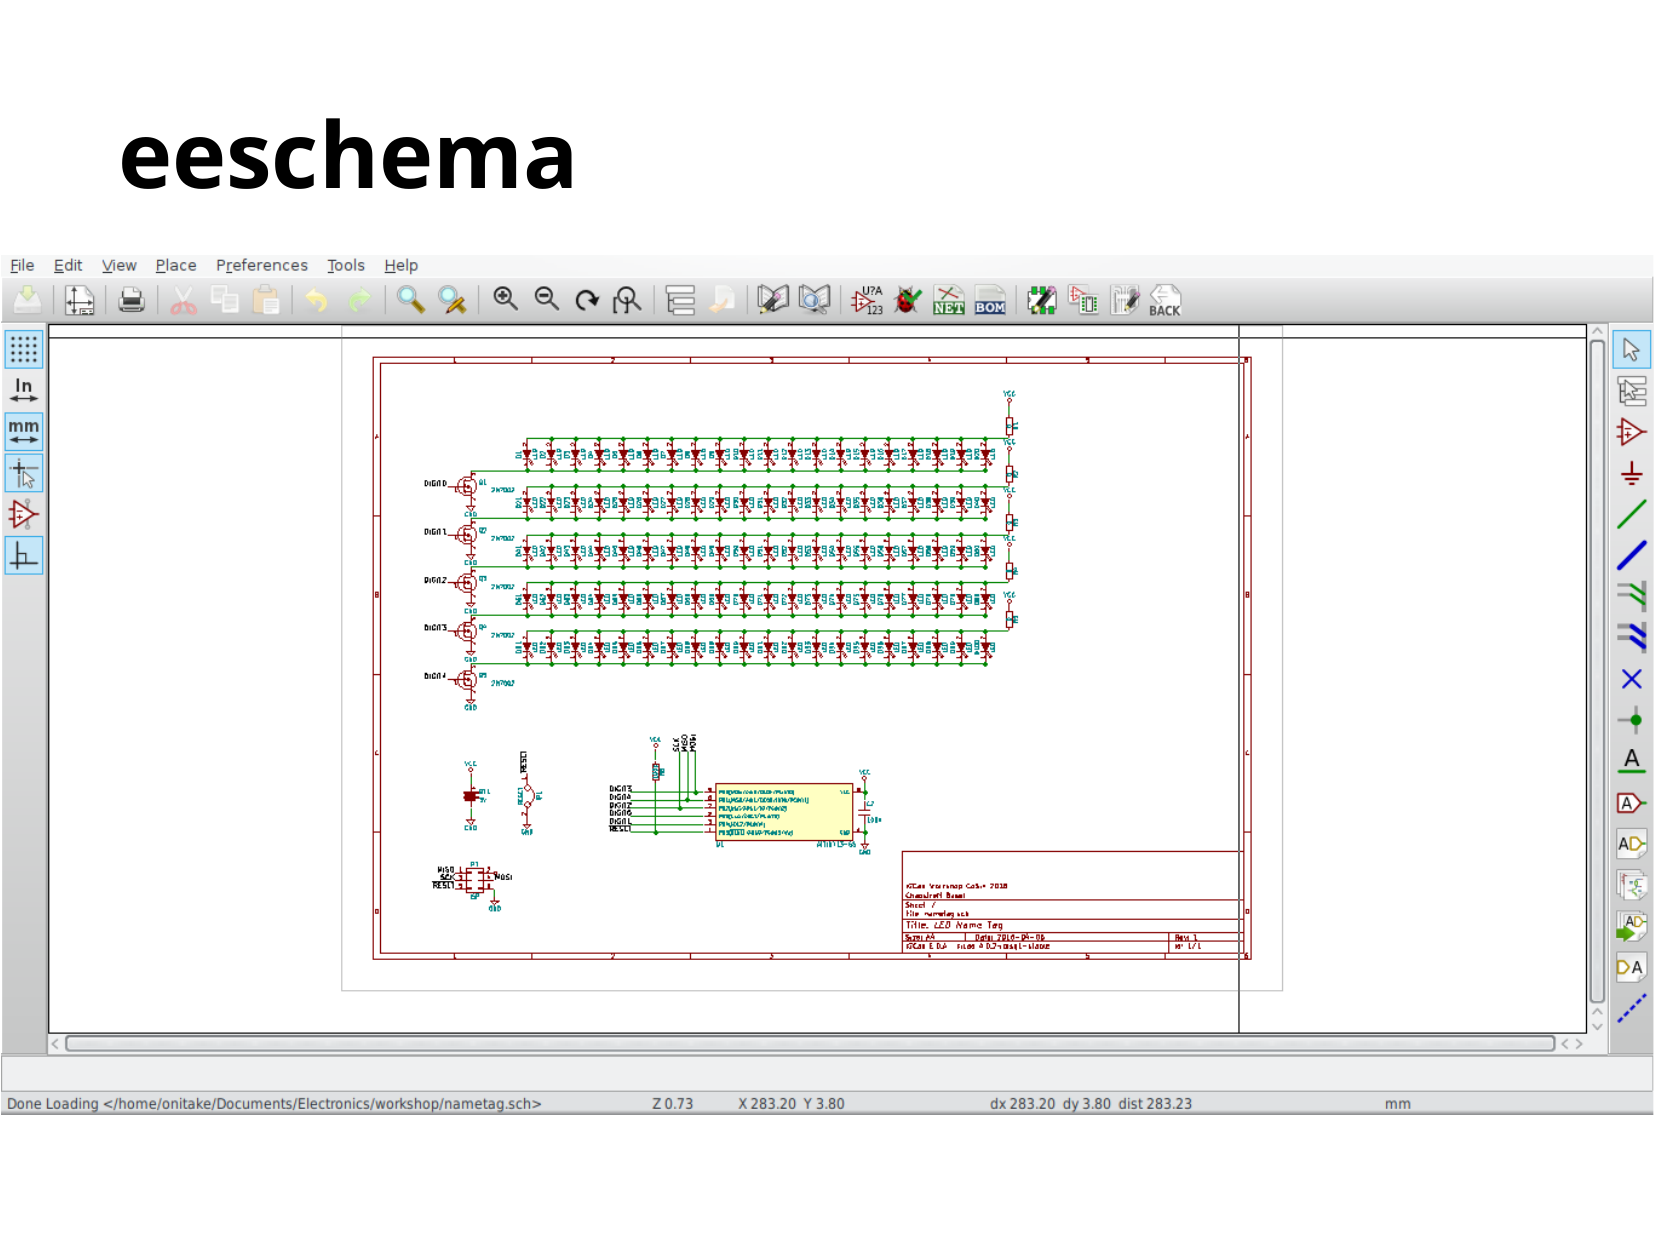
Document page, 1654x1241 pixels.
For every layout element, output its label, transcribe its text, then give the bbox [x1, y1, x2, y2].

title eeschema [118, 49, 1536, 255]
picture [1, 255, 1654, 1115]
